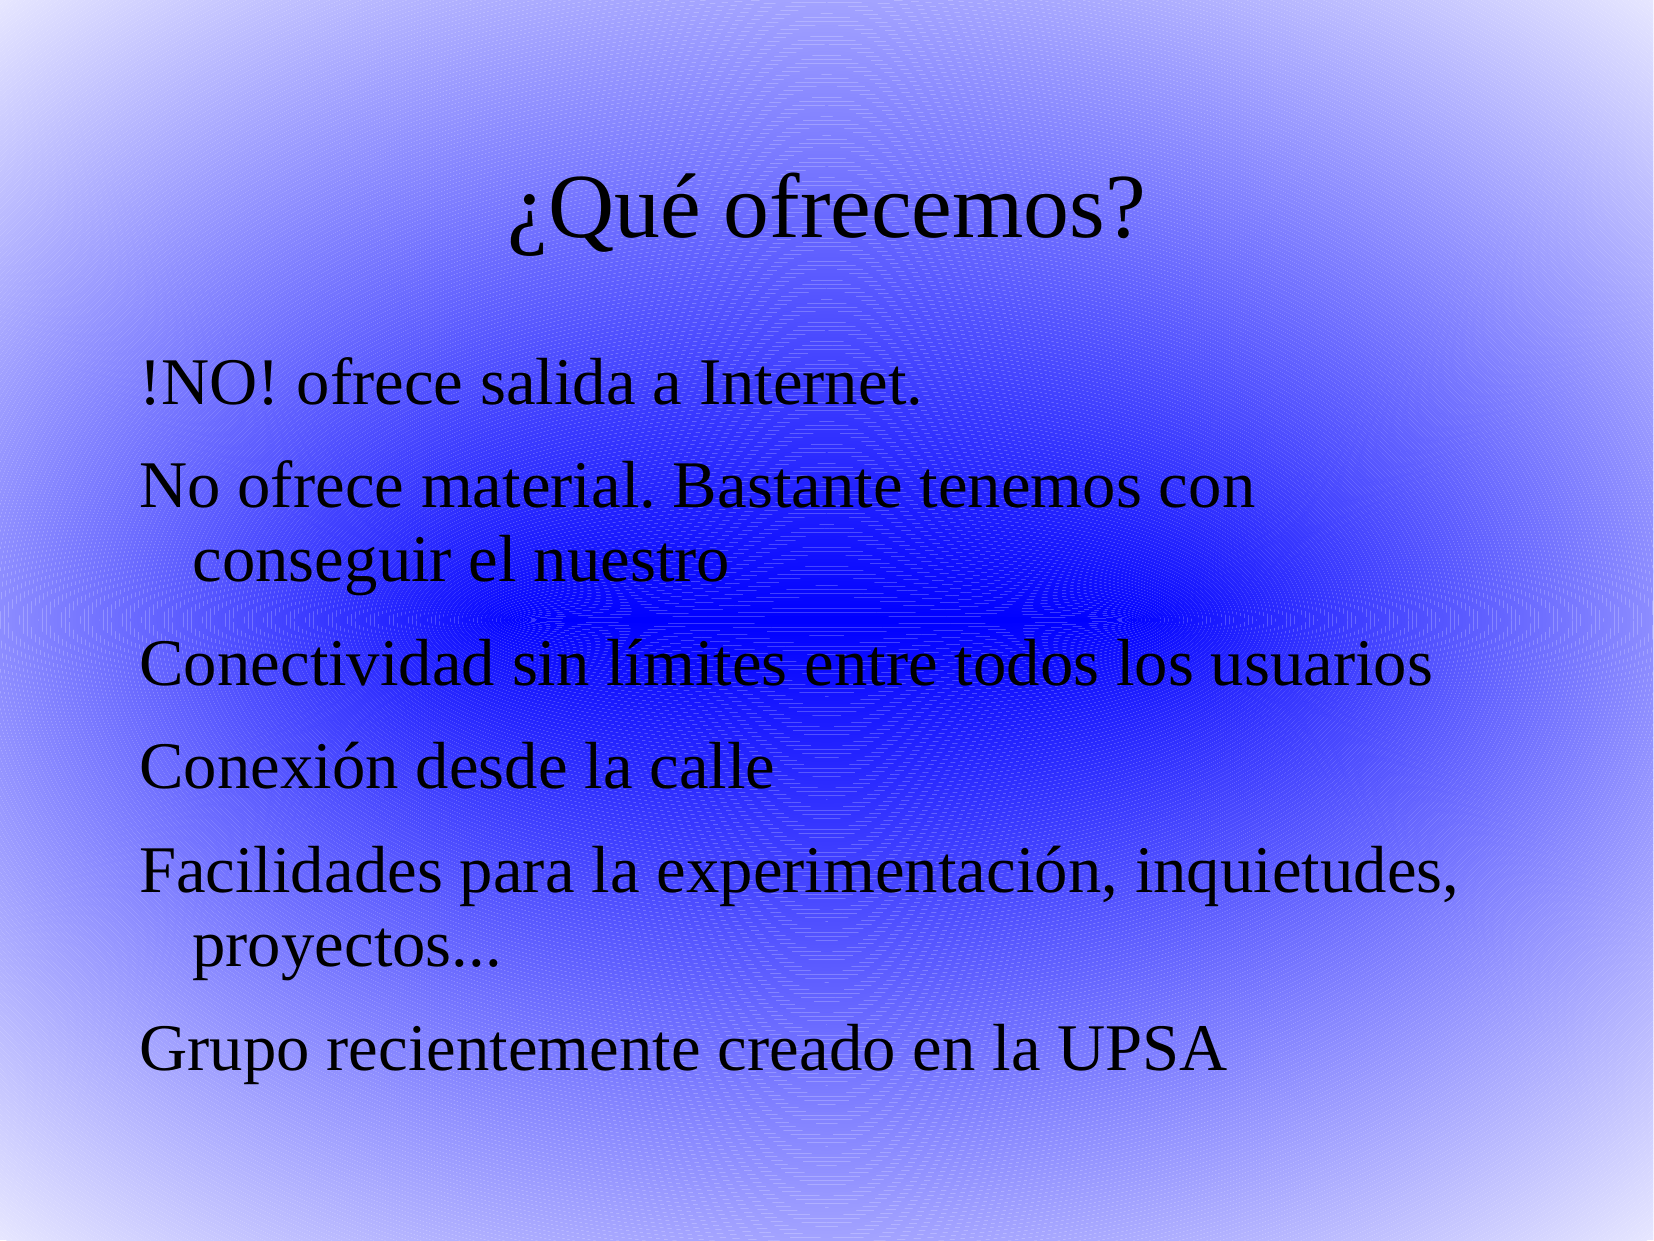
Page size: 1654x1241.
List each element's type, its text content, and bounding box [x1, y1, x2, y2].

title ¿Qué ofrecemos? [121, 102, 1534, 310]
list !NO! ofrece salida a Internet. No ofrece material. Bastante tenemos con conseguir el nuestro Conectividad sin límites entre todos los usuarios Conexión desde la calle Facilidades para la experimentación, inquietudes, proyectos... Grupo recientemente creado en la UPSA [121, 344, 1534, 1233]
